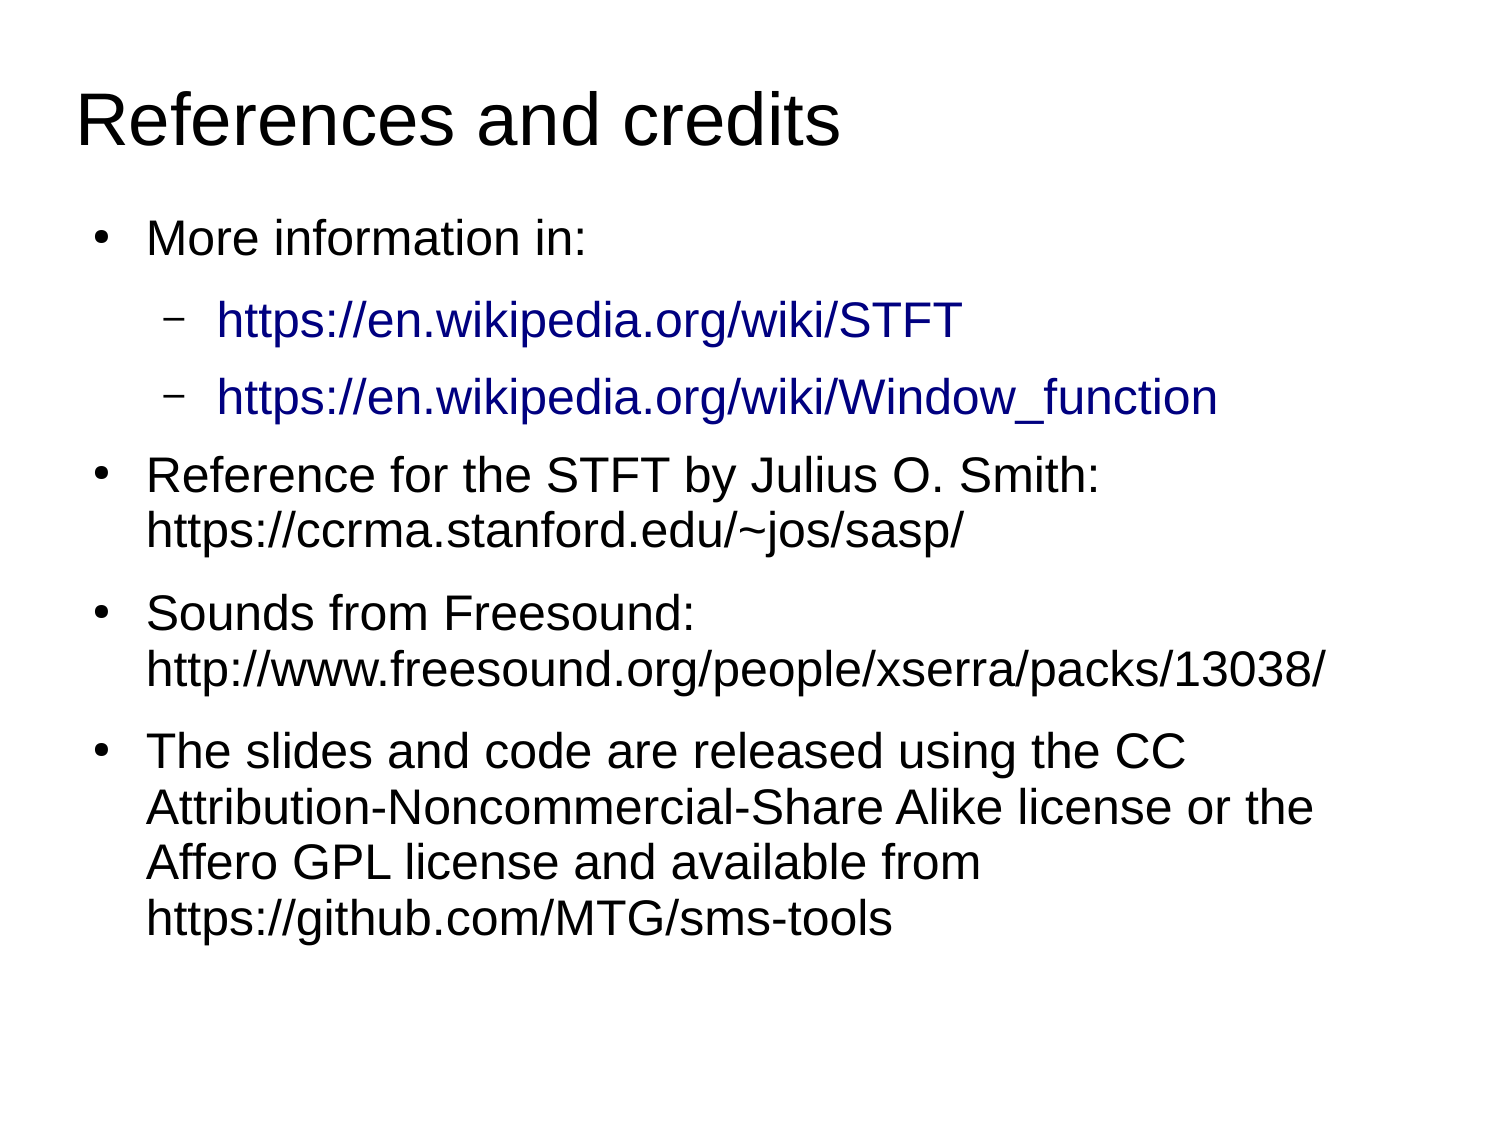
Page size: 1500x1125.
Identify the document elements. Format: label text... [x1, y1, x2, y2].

title References and credits [75, 44, 1425, 196]
list More information in: https://en.wikipedia.org/wiki/STFT https://en.wikipedia.org/wiki/Window_function Reference for the STFT by Julius O. Smith:https://ccrma.stanford.edu/~jos/sasp/ Sounds from Freesound: http://www.freesound.org/people/xserra/packs/13038/ The slides and code are released using the CC Attribution-Noncommercial-Share Alike license or the Affero GPL license and available from https://github.com/MTG/sms-tools [75, 210, 1425, 1021]
